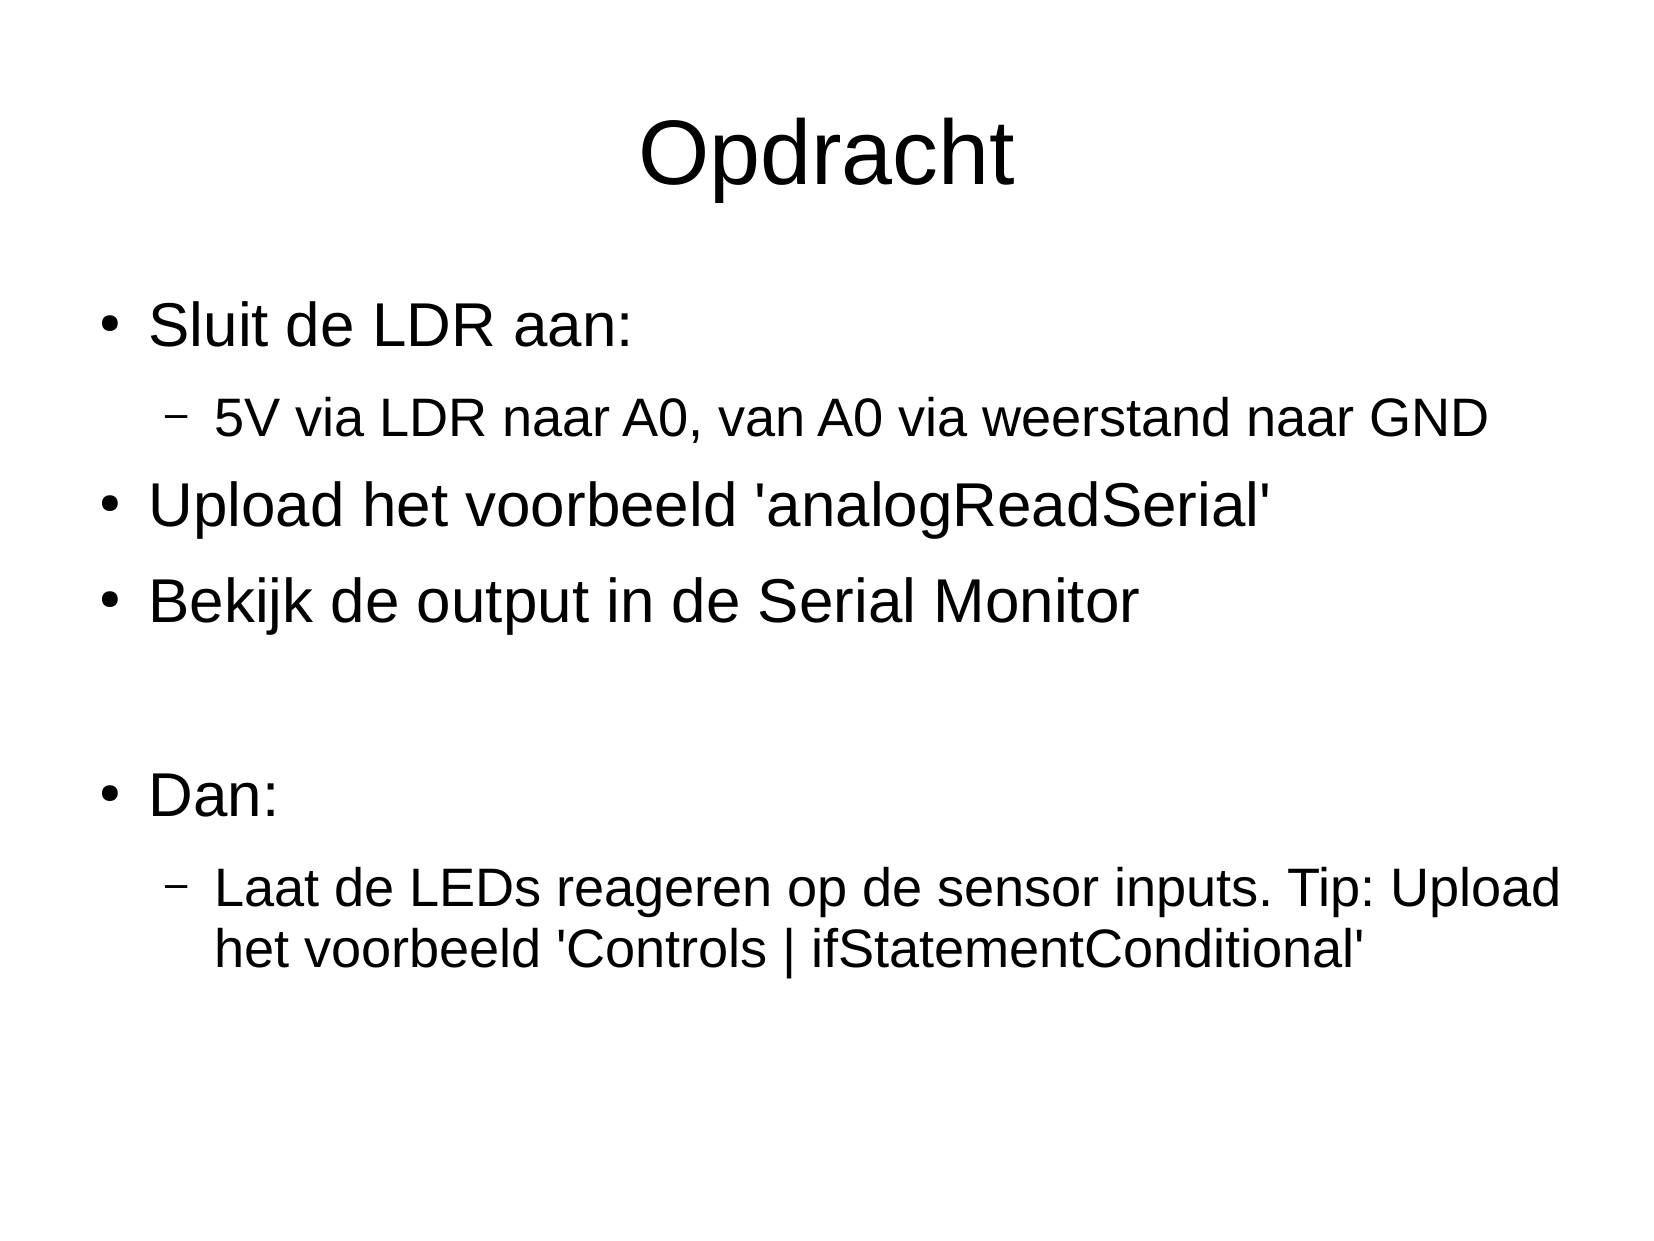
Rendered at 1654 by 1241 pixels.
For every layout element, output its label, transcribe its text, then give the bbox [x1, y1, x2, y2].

list Sluit de LDR aan: 5V via LDR naar A0, van A0 via weerstand naar GND Upload het voorbeeld 'analogReadSerial' Bekijk de output in de Serial Monitor Dan: Laat de LEDs reageren op de sensor inputs. Tip: Upload het voorbeeld 'Controls | ifStatementConditional' [82, 290, 1571, 1010]
title Opdracht [82, 49, 1571, 257]
